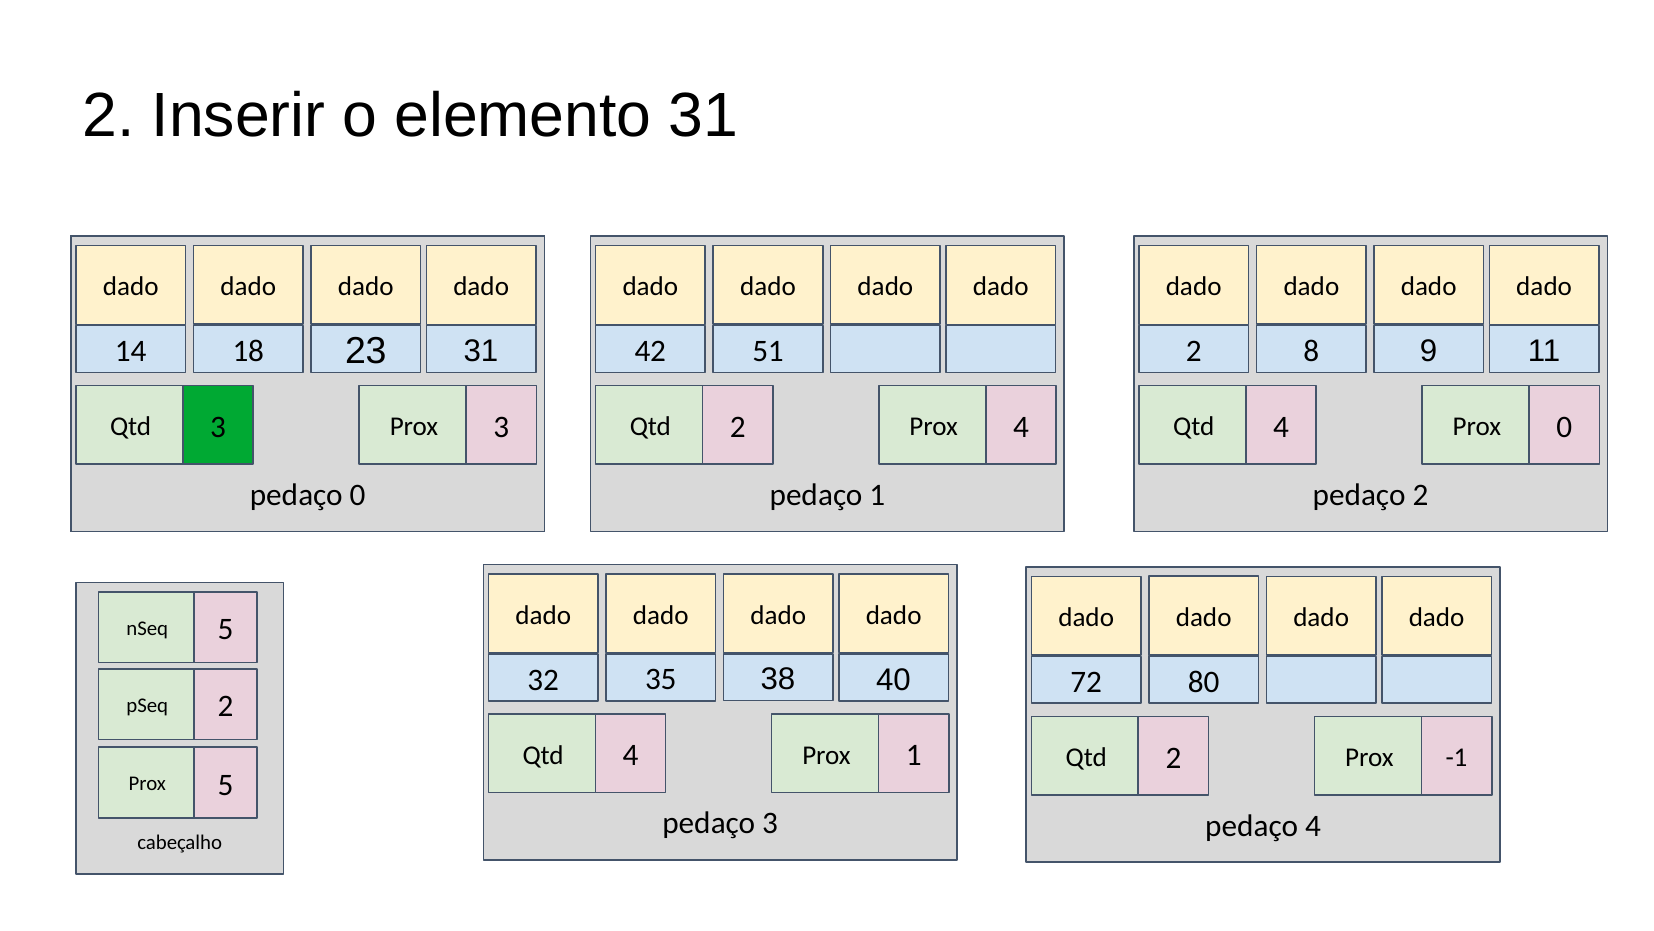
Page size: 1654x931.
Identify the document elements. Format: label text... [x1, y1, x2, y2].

text_box dado [488, 574, 598, 653]
text_box -1 [1421, 716, 1492, 795]
text_box [1381, 656, 1492, 704]
text_box pedaço 1 [590, 236, 1065, 532]
text_box 18 [193, 325, 304, 373]
text_box 3 [466, 385, 537, 465]
text_box Qtd [1138, 385, 1245, 465]
text_box 32 [488, 654, 598, 701]
text_box pedaço 4 [1026, 566, 1500, 863]
text_box 5 [193, 747, 257, 818]
text_box Prox [98, 747, 193, 818]
text_box dado [1031, 576, 1141, 656]
text_box 14 [75, 325, 186, 373]
text_box 40 [838, 654, 949, 701]
text_box pedaço 2 [1133, 236, 1608, 532]
text_box Prox [1422, 385, 1529, 465]
text_box 5 [193, 591, 257, 663]
text_box 2 [1138, 325, 1249, 373]
title 2. Inserir o elemento 31 [82, 37, 1571, 193]
text_box dado [723, 574, 833, 653]
text_box cabeçalho [76, 582, 284, 875]
text_box Prox [359, 385, 466, 465]
text_box [1266, 656, 1376, 704]
text_box 8 [1256, 325, 1367, 373]
text_box Qtd [75, 385, 182, 465]
text_box 23 [310, 325, 421, 373]
text_box dado [1138, 245, 1249, 325]
text_box 72 [1031, 656, 1141, 704]
text_box dado [1373, 245, 1484, 325]
text_box 2 [1138, 716, 1209, 795]
text_box 2 [702, 385, 773, 465]
text_box dado [605, 573, 716, 653]
text_box dado [1256, 245, 1367, 325]
text_box 35 [605, 653, 716, 701]
text_box pSeq [98, 668, 193, 740]
text_box 38 [723, 653, 833, 701]
text_box dado [75, 245, 186, 325]
text_box Qtd [595, 385, 702, 465]
text_box 31 [426, 325, 536, 373]
text_box 4 [1245, 385, 1317, 465]
text_box pedaço 3 [483, 564, 957, 860]
text_box 11 [1489, 325, 1599, 373]
text_box dado [595, 245, 706, 325]
text_box dado [310, 245, 421, 325]
text_box 1 [878, 713, 949, 793]
text_box 42 [595, 325, 706, 373]
text_box 9 [1373, 325, 1484, 373]
text_box pedaço 0 [70, 236, 545, 532]
text_box dado [193, 245, 304, 325]
text_box Prox [878, 385, 985, 465]
text_box Prox [771, 713, 878, 793]
text_box dado [946, 245, 1056, 325]
text_box [946, 325, 1056, 373]
text_box 80 [1148, 656, 1259, 704]
text_box 51 [713, 325, 823, 373]
text_box nSeq [98, 591, 193, 663]
text_box dado [426, 245, 536, 325]
text_box dado [1489, 245, 1599, 325]
text_box dado [1381, 576, 1492, 656]
text_box Qtd [1031, 716, 1138, 795]
text_box 4 [595, 713, 666, 793]
text_box dado [838, 574, 949, 653]
text_box dado [830, 245, 941, 325]
text_box 0 [1529, 385, 1600, 465]
text_box dado [1148, 576, 1259, 655]
text_box 2 [193, 668, 257, 740]
text_box dado [713, 245, 823, 325]
text_box dado [1266, 576, 1376, 655]
text_box Prox [1314, 716, 1421, 795]
text_box 4 [985, 385, 1057, 465]
text_box Qtd [488, 713, 595, 793]
text_box [830, 325, 941, 373]
text_box 3 [182, 385, 254, 465]
